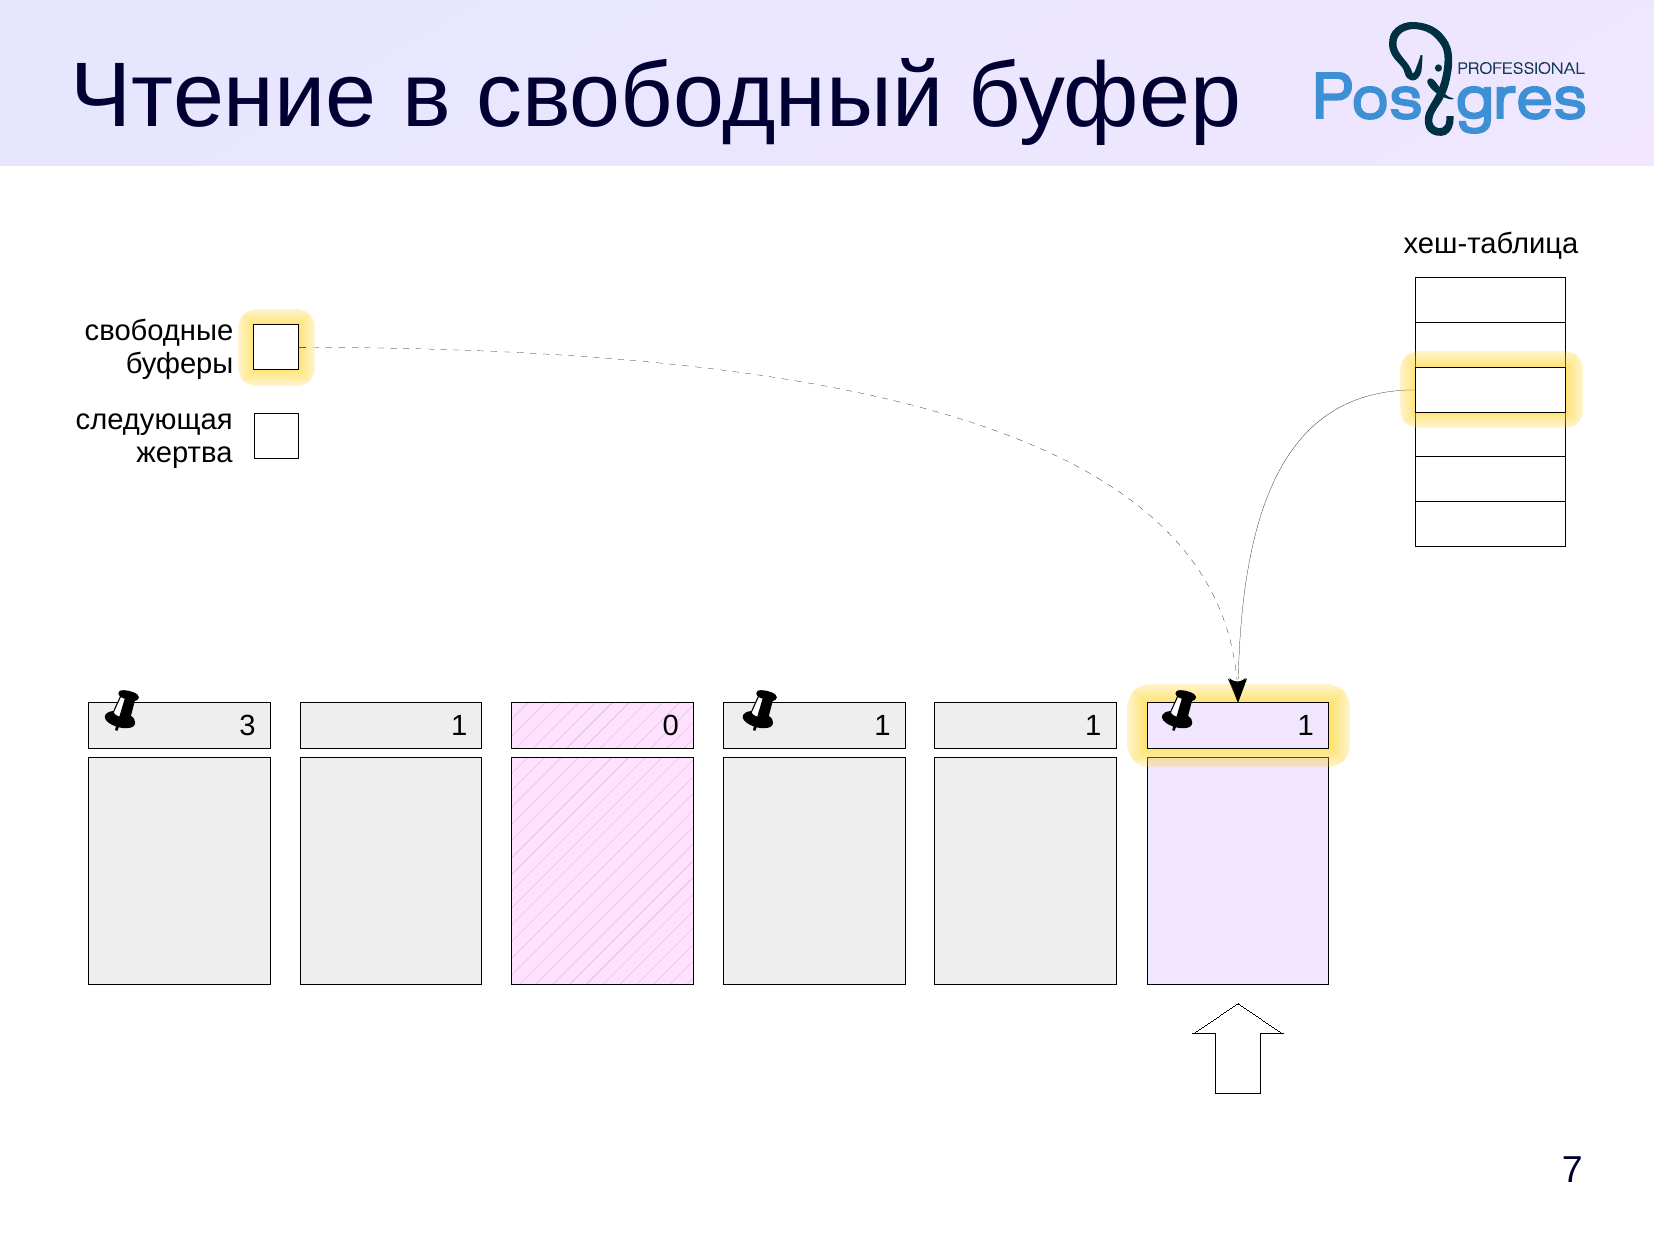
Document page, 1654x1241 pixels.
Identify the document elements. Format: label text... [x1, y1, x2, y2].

text_box [1192, 1003, 1284, 1094]
text_box [934, 757, 1117, 985]
text_box 1 [300, 702, 482, 749]
text_box 1 [934, 702, 1117, 749]
text_box [88, 757, 271, 985]
text_box 3 [88, 702, 271, 749]
text_box [723, 757, 906, 985]
text_box 1 [1147, 702, 1329, 749]
title Чтение в свободный буфер [70, 43, 1264, 147]
text_box [511, 757, 694, 985]
text_box [742, 690, 777, 731]
text_box [104, 690, 139, 731]
text_box хеш-таблица [1388, 219, 1594, 268]
text_box [238, 310, 315, 386]
text_box [1127, 684, 1350, 985]
text_box 1 [723, 702, 906, 749]
text_box [300, 757, 482, 985]
text_box [254, 413, 299, 459]
text_box 0 [511, 702, 694, 749]
text_box свободные буферы [69, 306, 249, 387]
text_box [1400, 277, 1583, 547]
text_box следующая жертва [60, 395, 248, 476]
